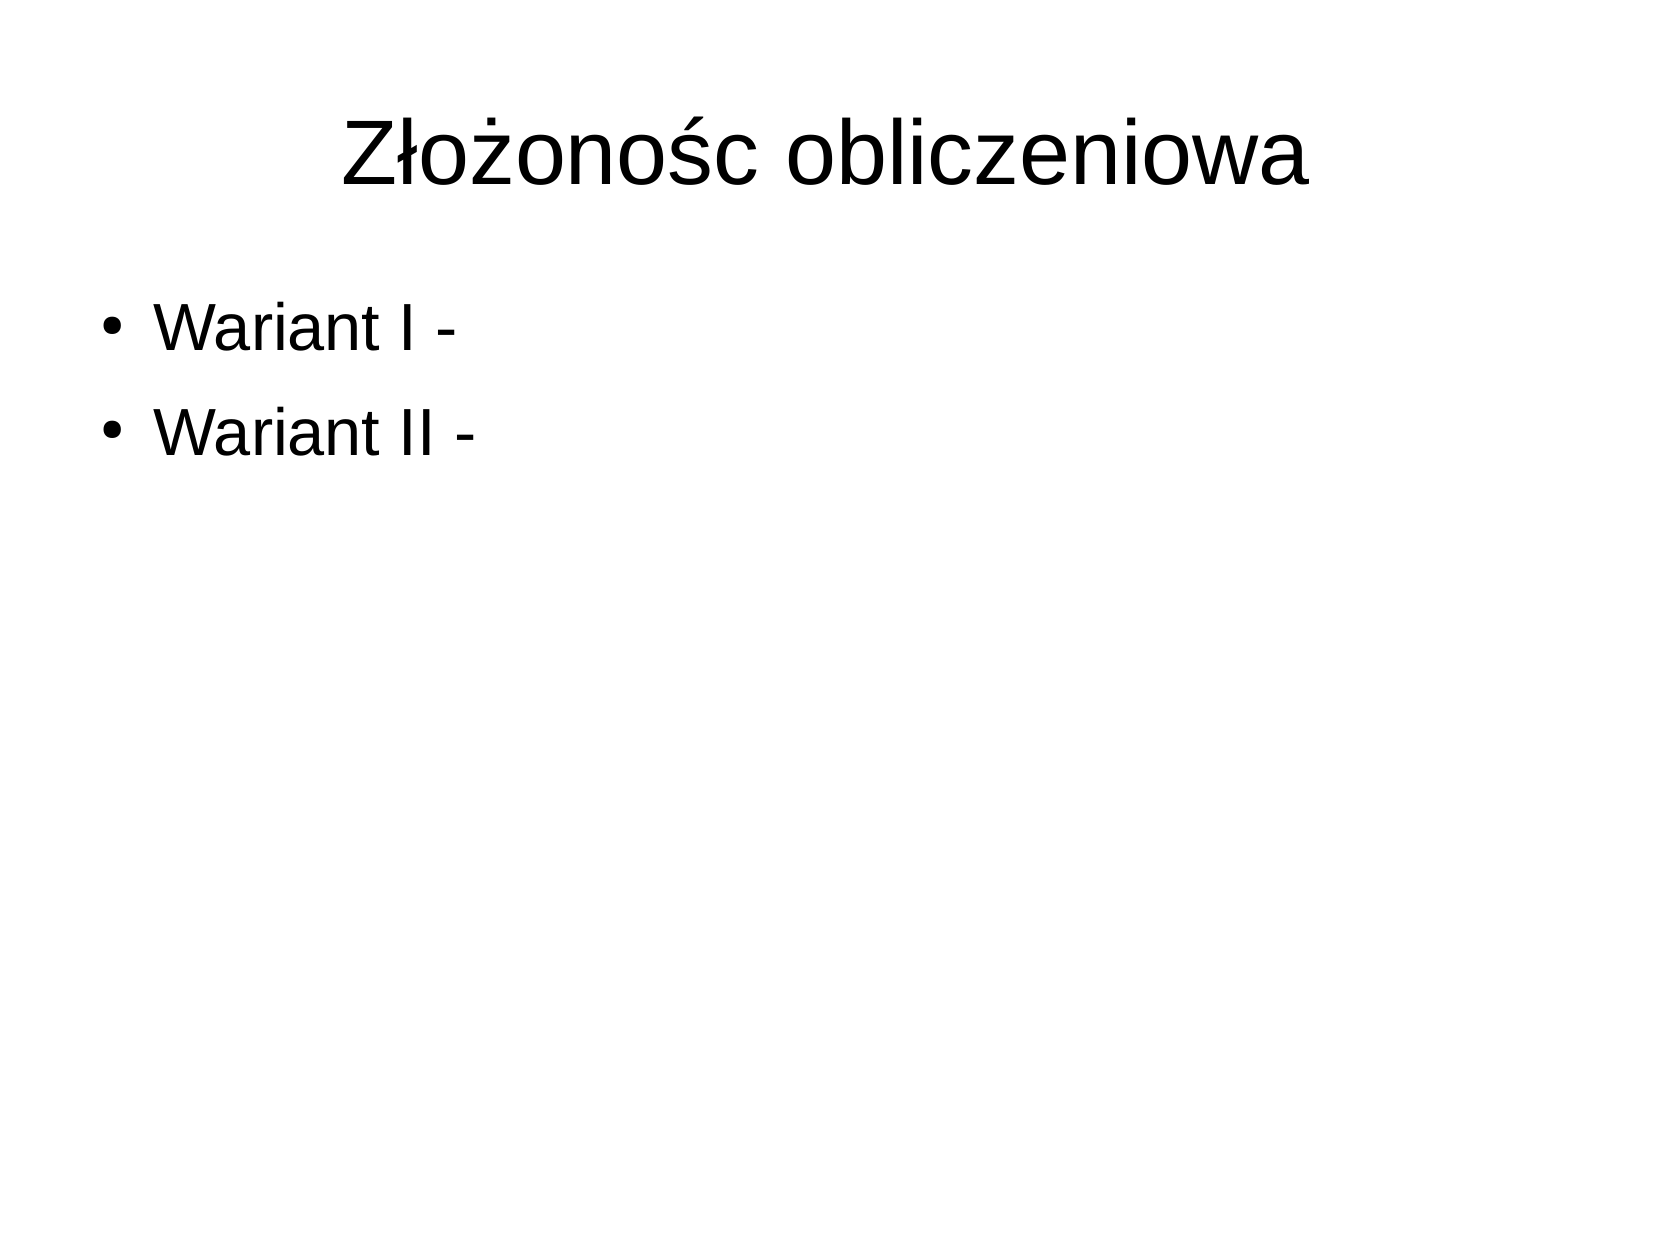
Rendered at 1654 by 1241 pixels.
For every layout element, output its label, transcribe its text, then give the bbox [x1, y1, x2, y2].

title Złożonośc obliczeniowa [82, 49, 1571, 257]
list Wariant I - Wariant II - [82, 290, 1571, 1010]
